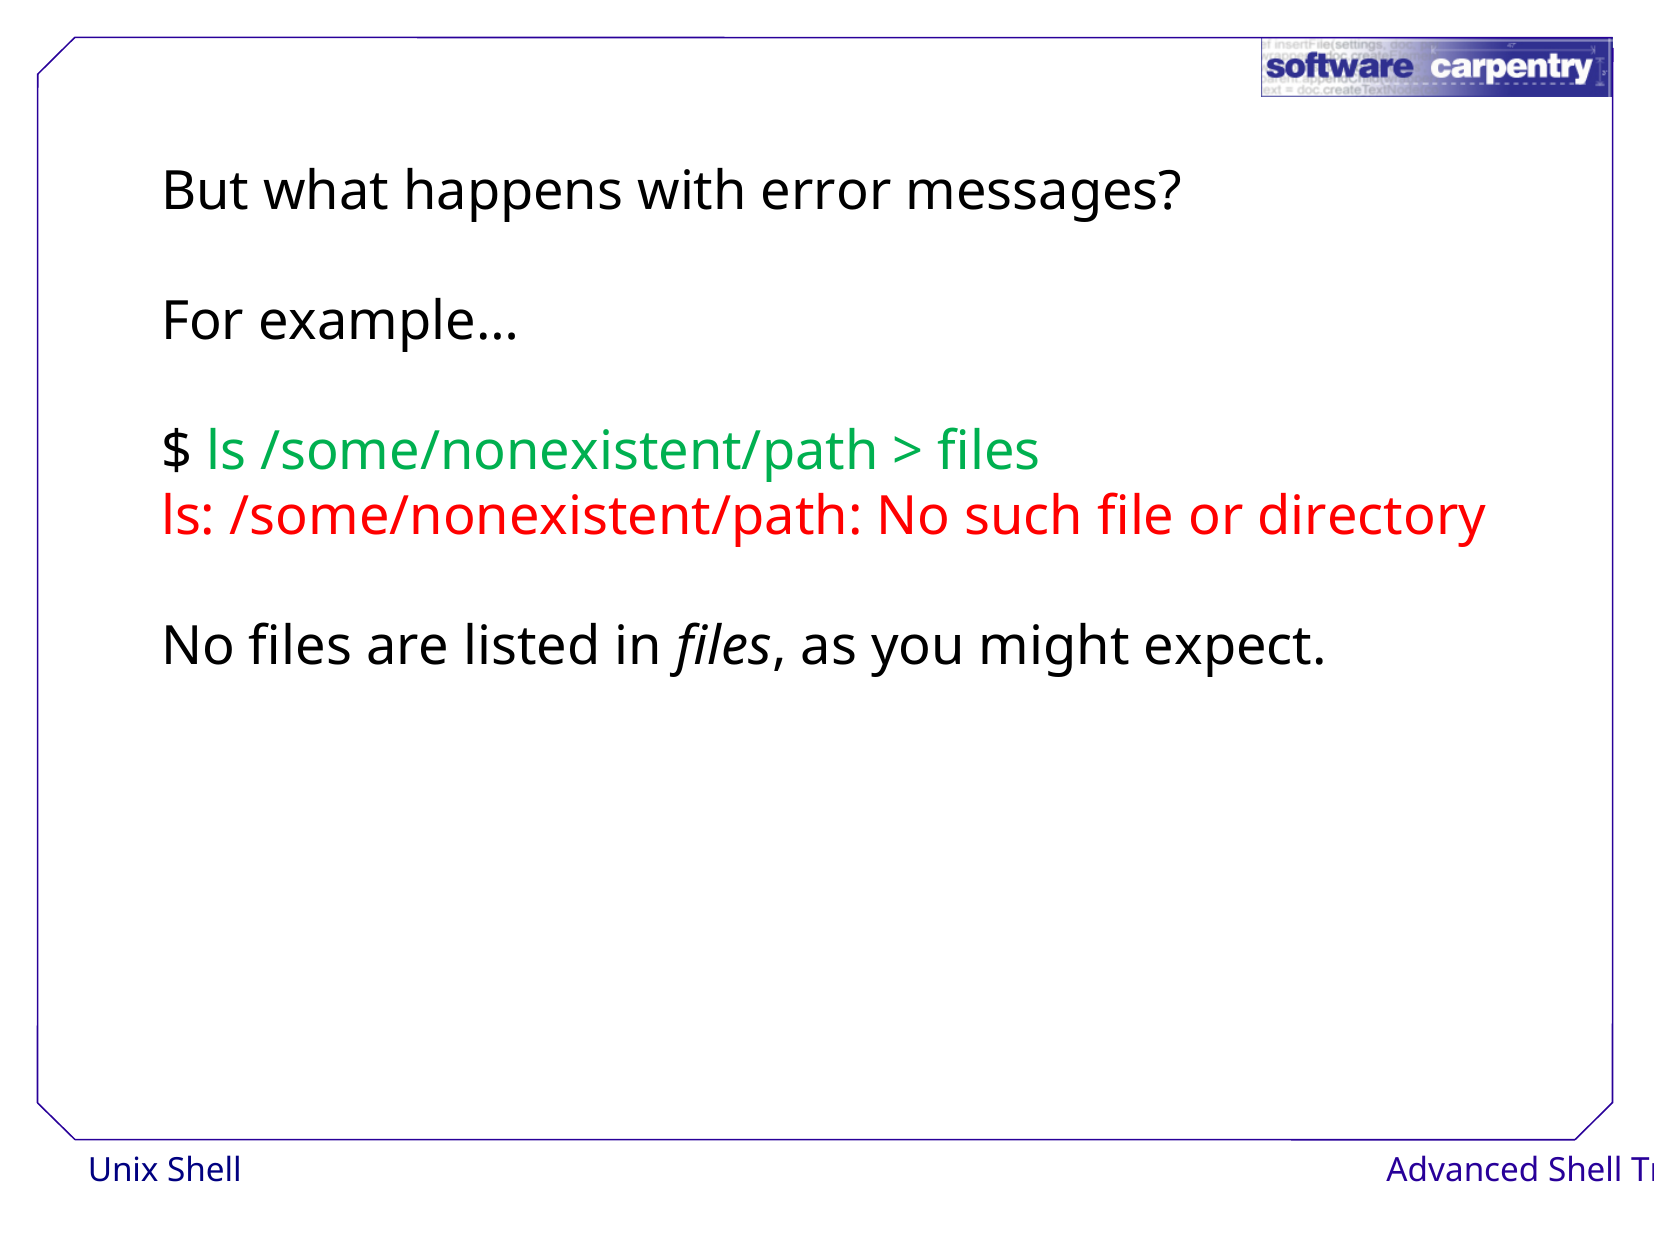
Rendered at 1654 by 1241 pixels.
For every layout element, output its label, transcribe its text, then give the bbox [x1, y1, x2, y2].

text_box But what happens with error messages? For example… $ ls /some/nonexistent/path > files ls: /some/nonexistent/path: No such file or directory No files are listed in files, as you might expect. [146, 147, 1583, 683]
picture [1261, 39, 1613, 97]
